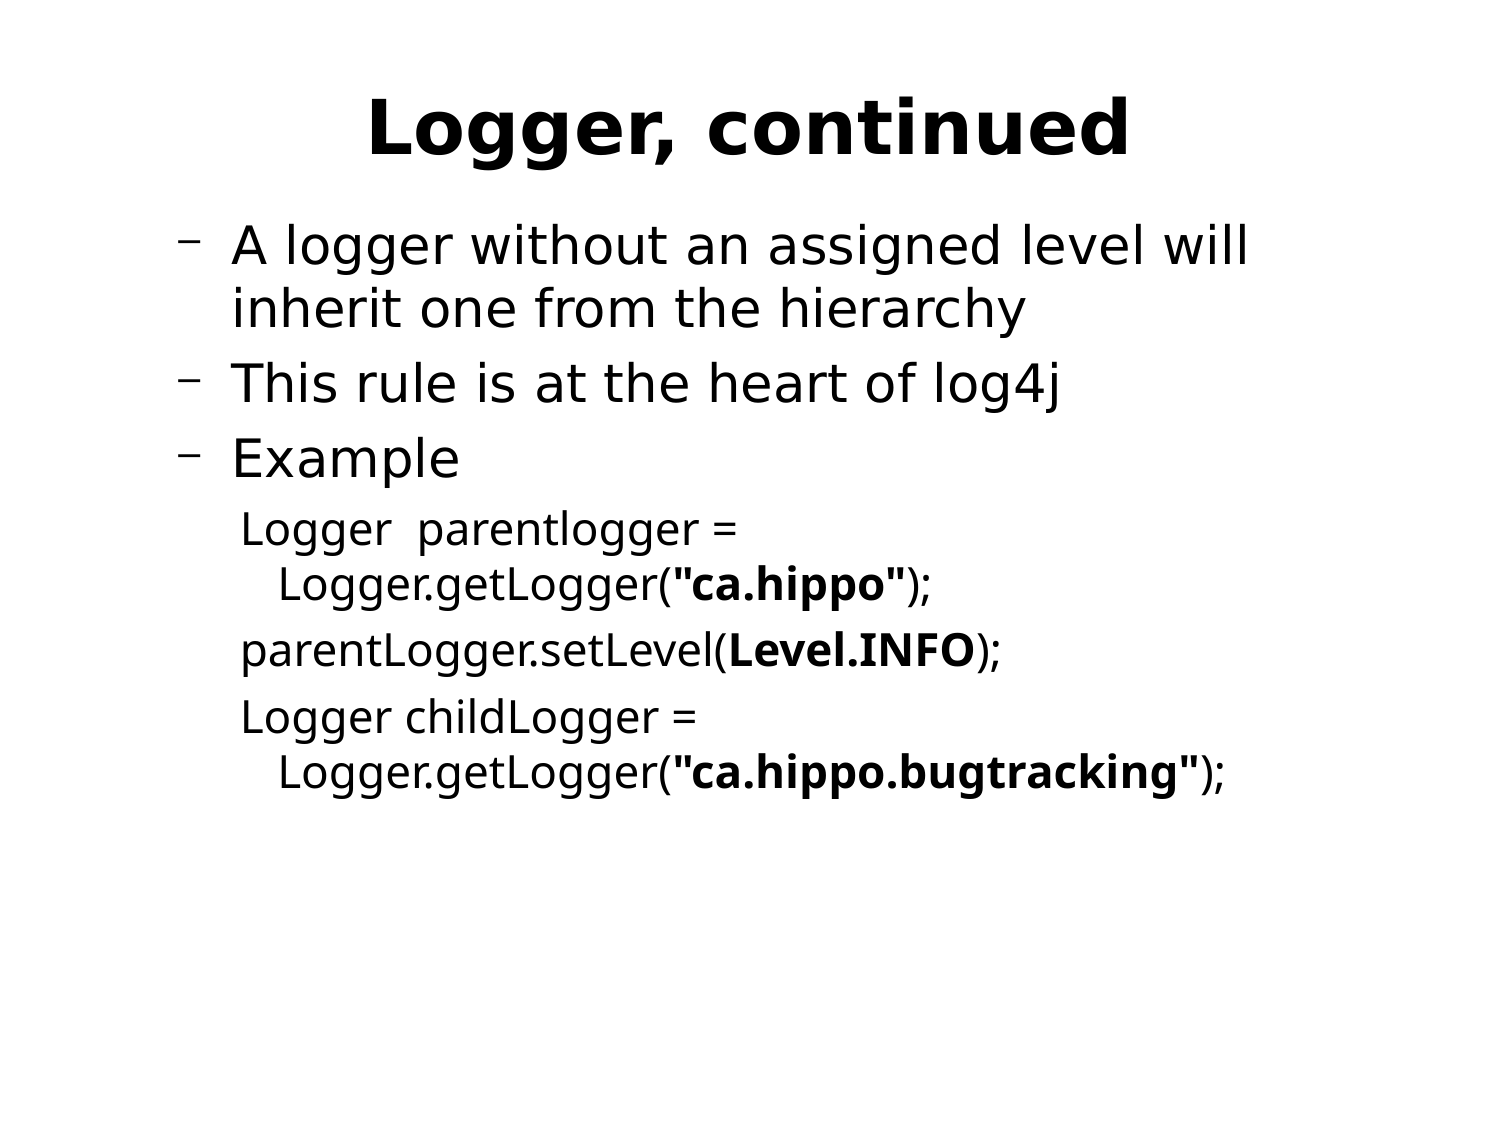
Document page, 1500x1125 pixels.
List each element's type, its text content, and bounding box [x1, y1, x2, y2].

title Logger, continued [75, 44, 1425, 177]
list A logger without an assigned level will inherit one from the hierarchy This rule is at the heart of log4j Example Logger parentlogger = Logger.getLogger("ca.hippo"); parentLogger.setLevel(Level.INFO); Logger childLogger = Logger.getLogger("ca.hippo.bugtracking"); [75, 204, 1395, 1075]
